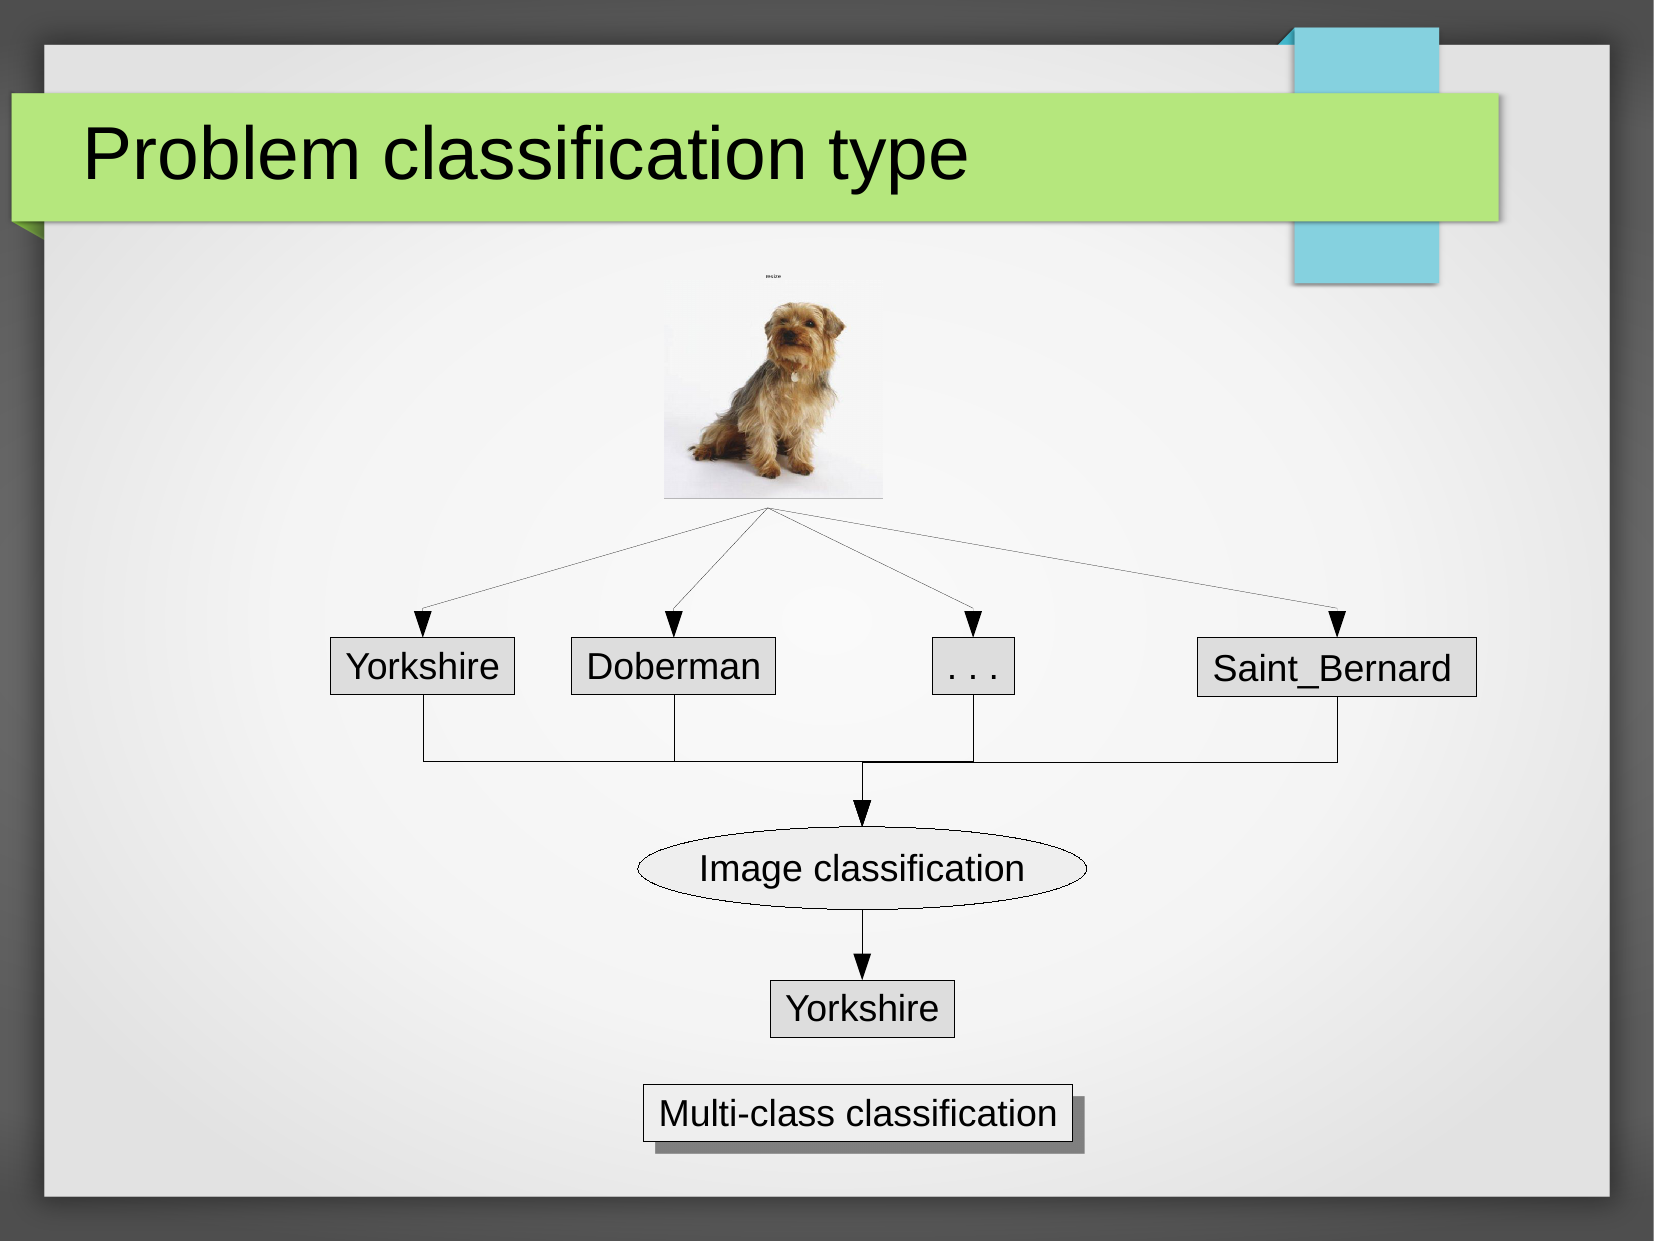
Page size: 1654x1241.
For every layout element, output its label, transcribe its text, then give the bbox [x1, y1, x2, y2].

text_box Yorkshire [330, 637, 515, 695]
text_box Yorkshire [770, 980, 955, 1038]
text_box Saint_Bernard [1197, 637, 1477, 697]
text_box Doberman [571, 637, 776, 695]
picture [0, 0, 1654, 1241]
text_box . . . [932, 637, 1015, 695]
text_box Multi-class classification [643, 1084, 1073, 1142]
text_box Image classification [637, 826, 1087, 910]
title Problem classification type [82, 94, 1264, 213]
